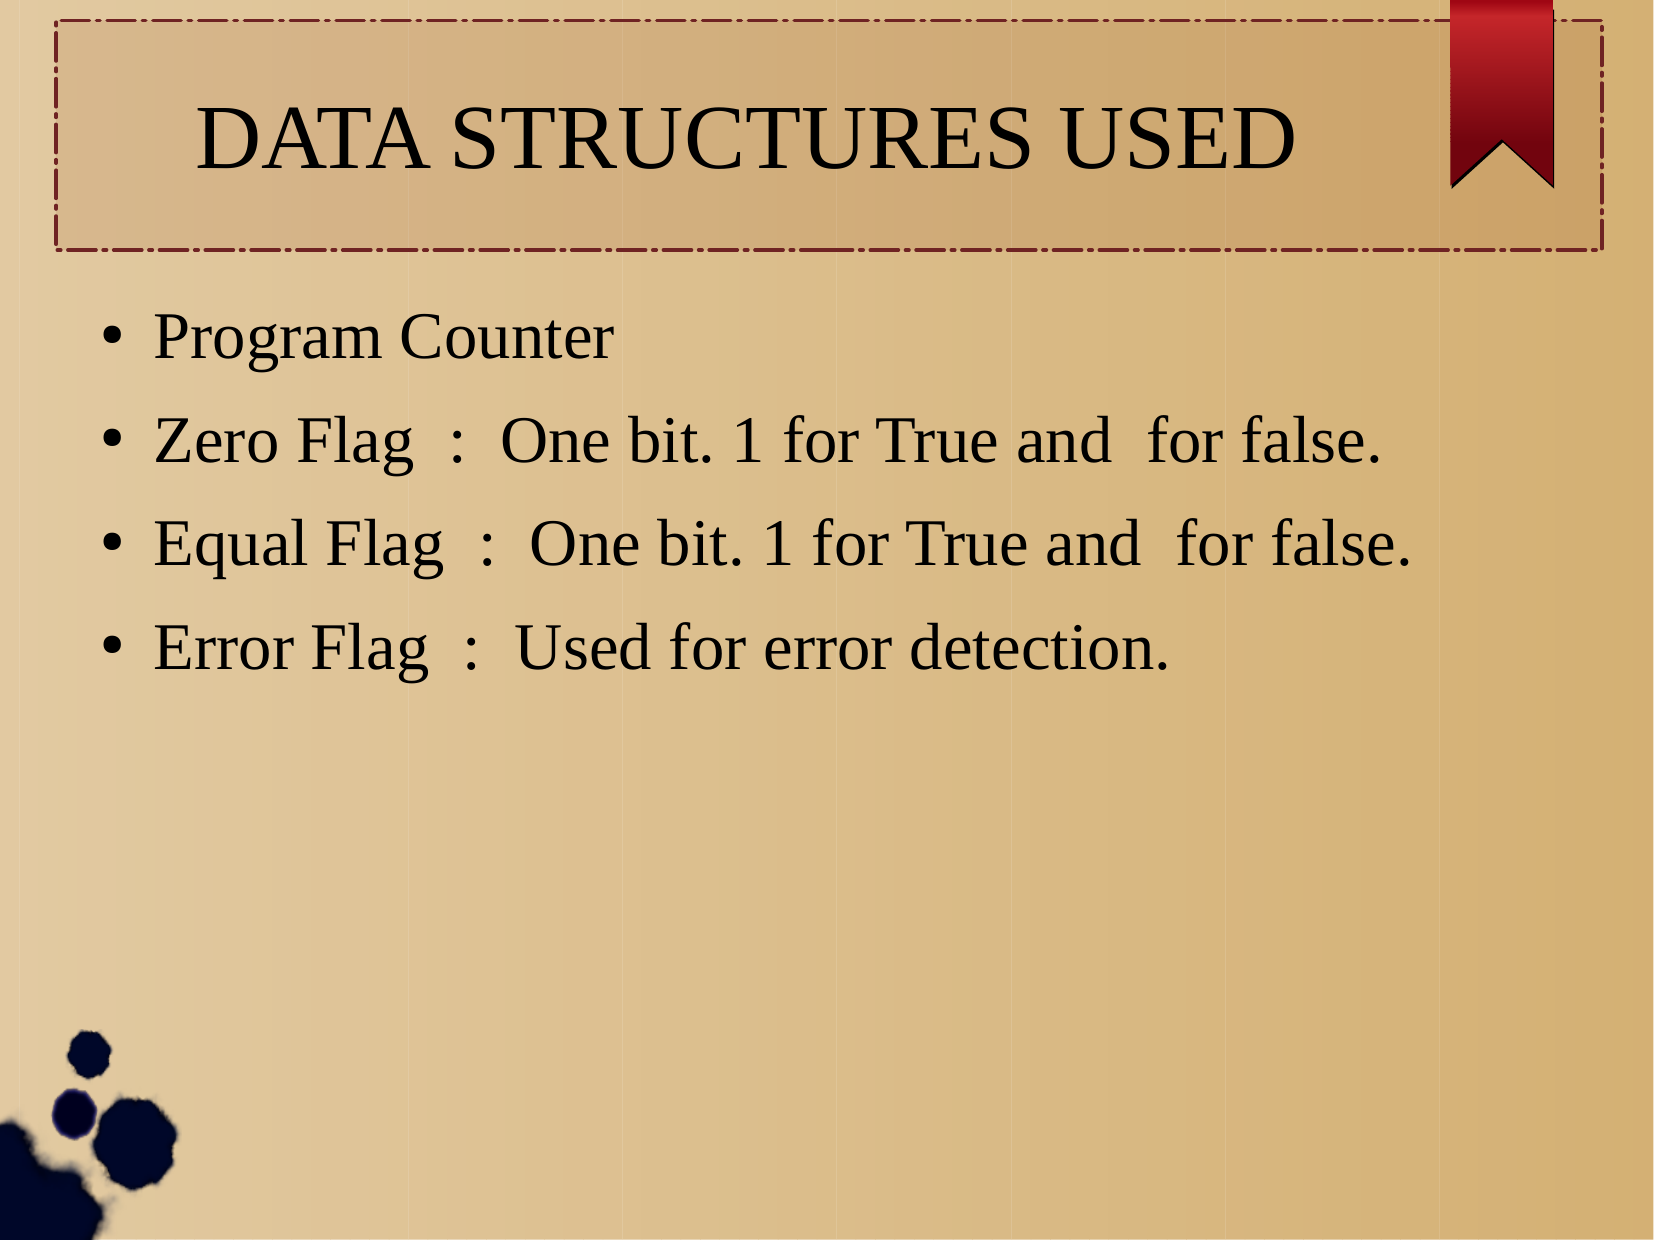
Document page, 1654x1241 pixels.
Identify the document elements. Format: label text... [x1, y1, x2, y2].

list Program Counter Zero Flag : One bit. 1 for True and for false. Equal Flag : One bit. 1 for True and for false. Error Flag : Used for error detection. [82, 299, 1571, 1019]
title DATA STRUCTURES USED [82, 47, 1412, 229]
